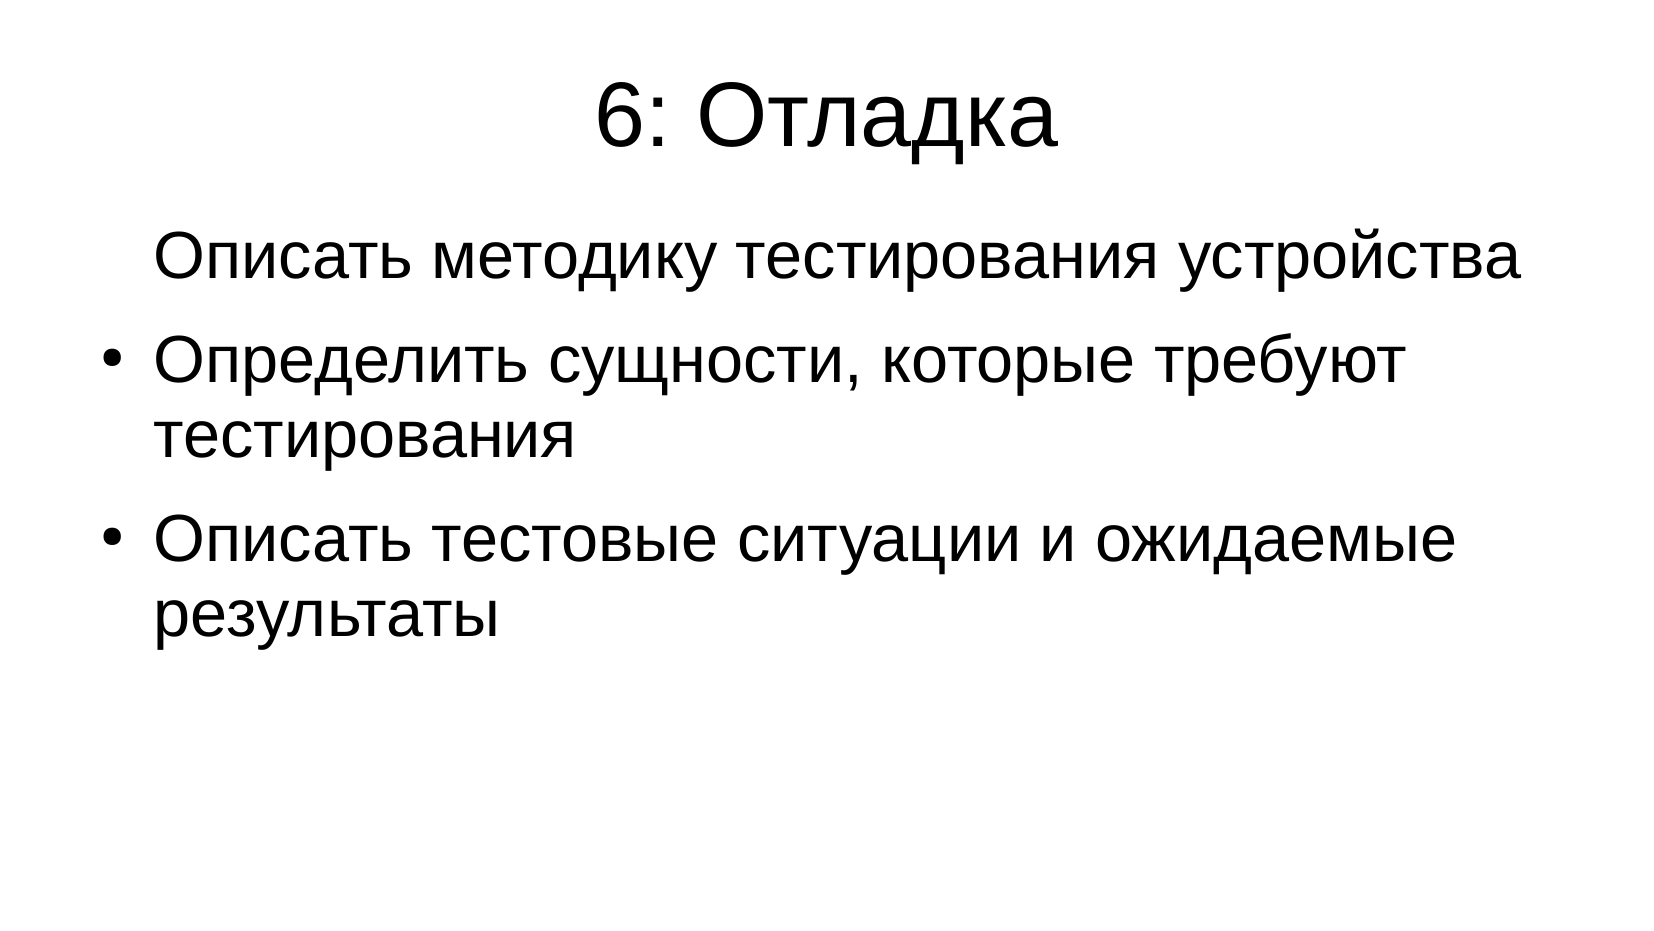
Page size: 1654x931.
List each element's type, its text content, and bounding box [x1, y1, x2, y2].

title 6: Отладка [82, 37, 1571, 193]
list Описать методику тестирования устройства Определить сущности, которые требуют тестирования Описать тестовые ситуации и ожидаемые результаты [82, 217, 1571, 758]
